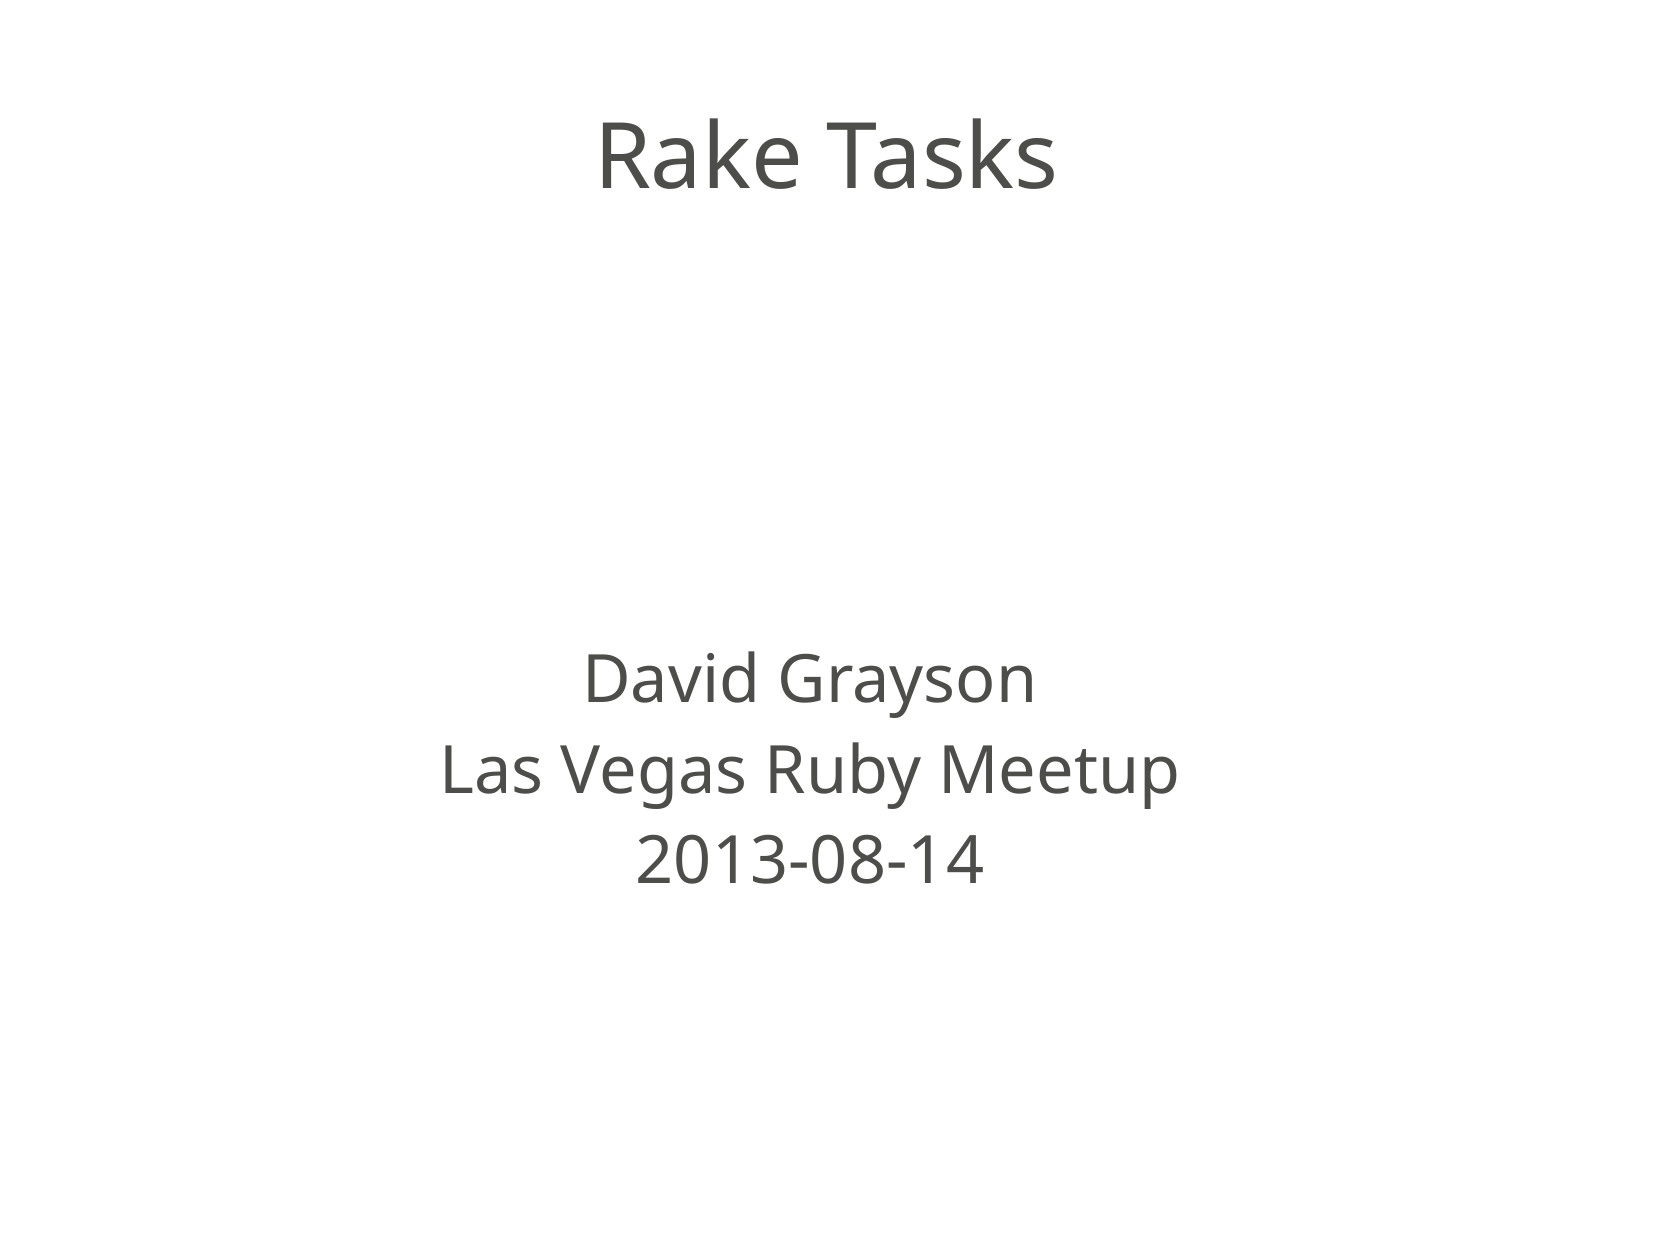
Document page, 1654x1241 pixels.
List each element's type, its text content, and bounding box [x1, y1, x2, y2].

title Rake Tasks [82, 49, 1571, 257]
subtitle David Grayson Las Vegas Ruby Meetup 2013-08-14 [82, 525, 1538, 1010]
